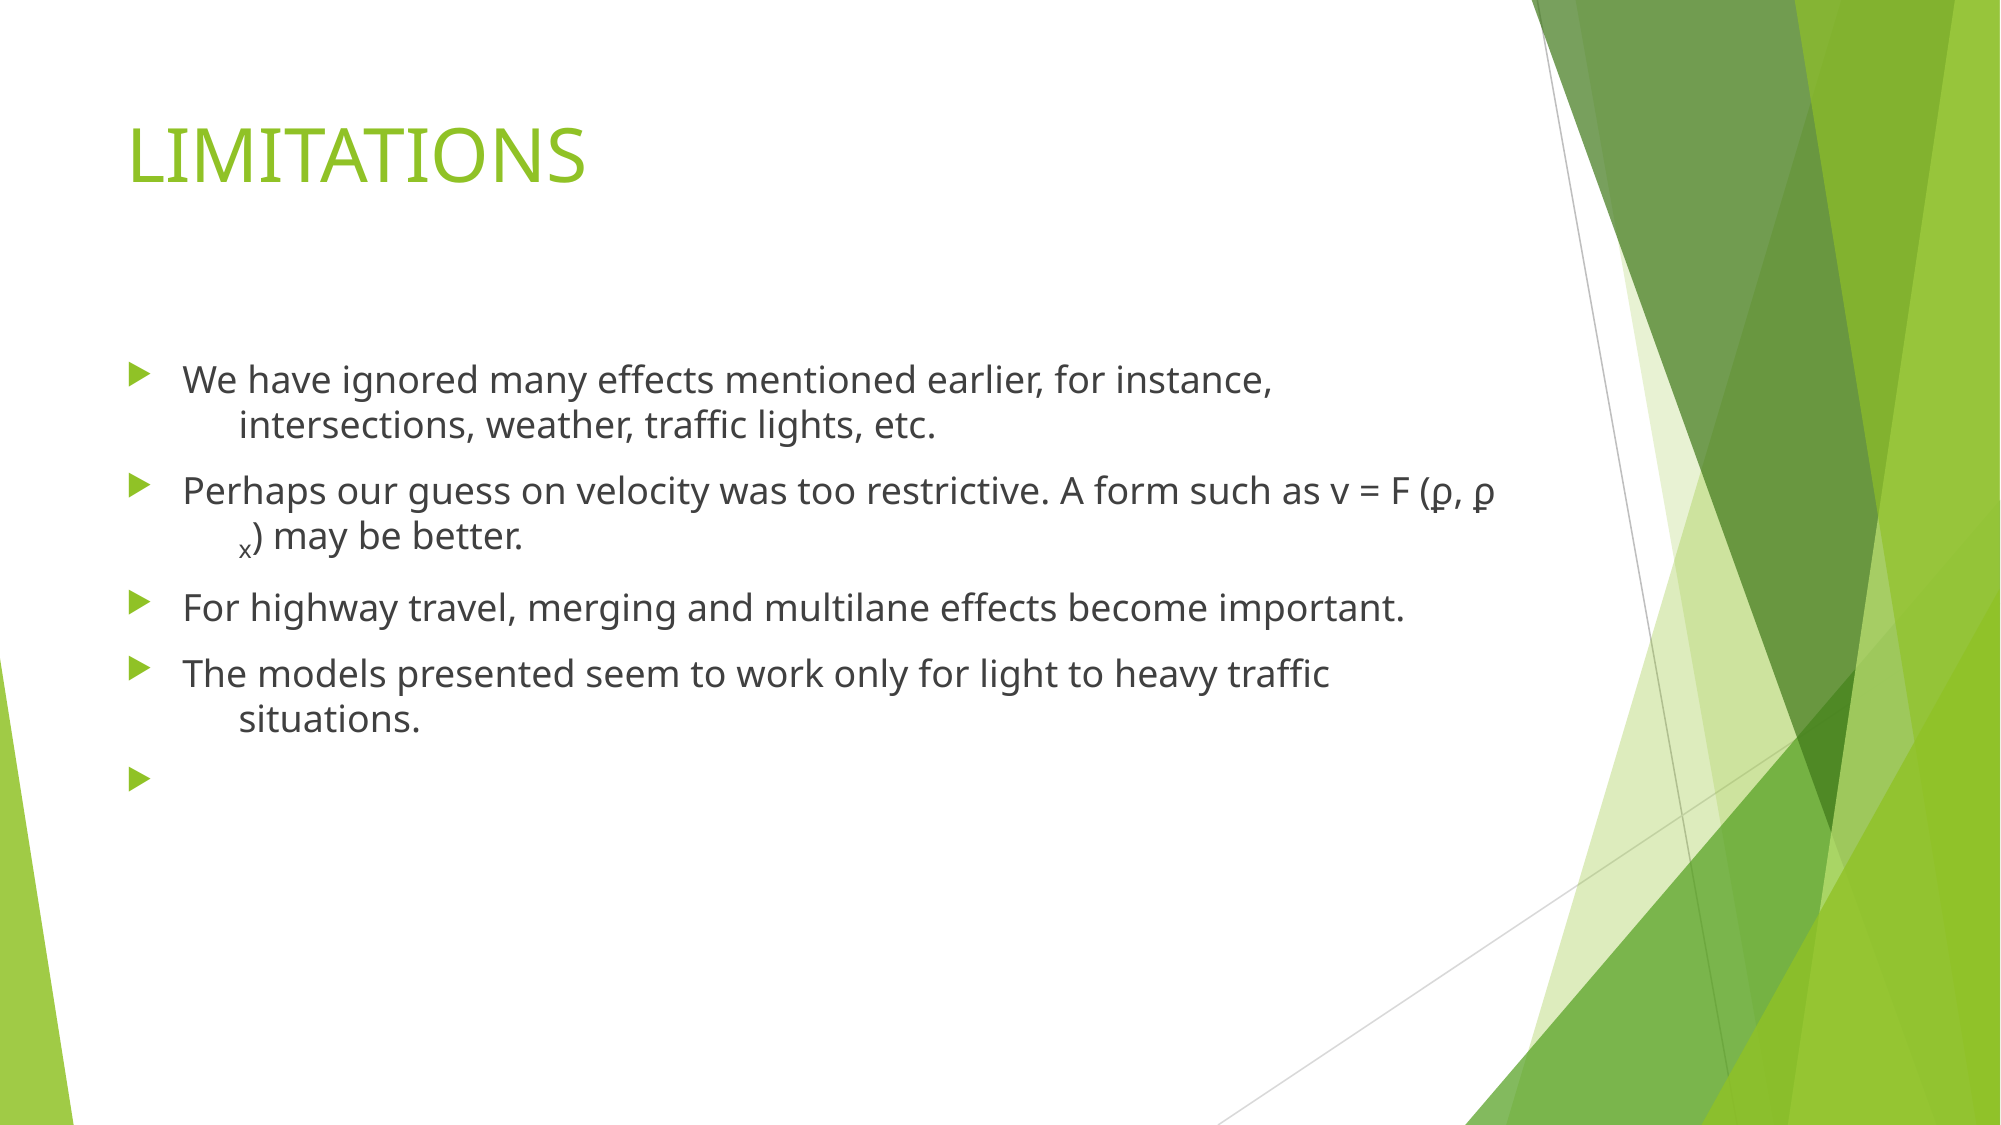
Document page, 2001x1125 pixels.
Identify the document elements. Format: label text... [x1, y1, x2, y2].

list We have ignored many effects mentioned earlier, for instance, intersections, weather, traffic lights, etc. Perhaps our guess on velocity was too restrictive. A form such as v = F (ϼ, ϼ x) may be better. For highway travel, merging and multilane effects become important. The models presented seem to work only for light to heavy traffic situations. [111, 282, 1522, 920]
title LIMITATIONS [111, 99, 1522, 282]
